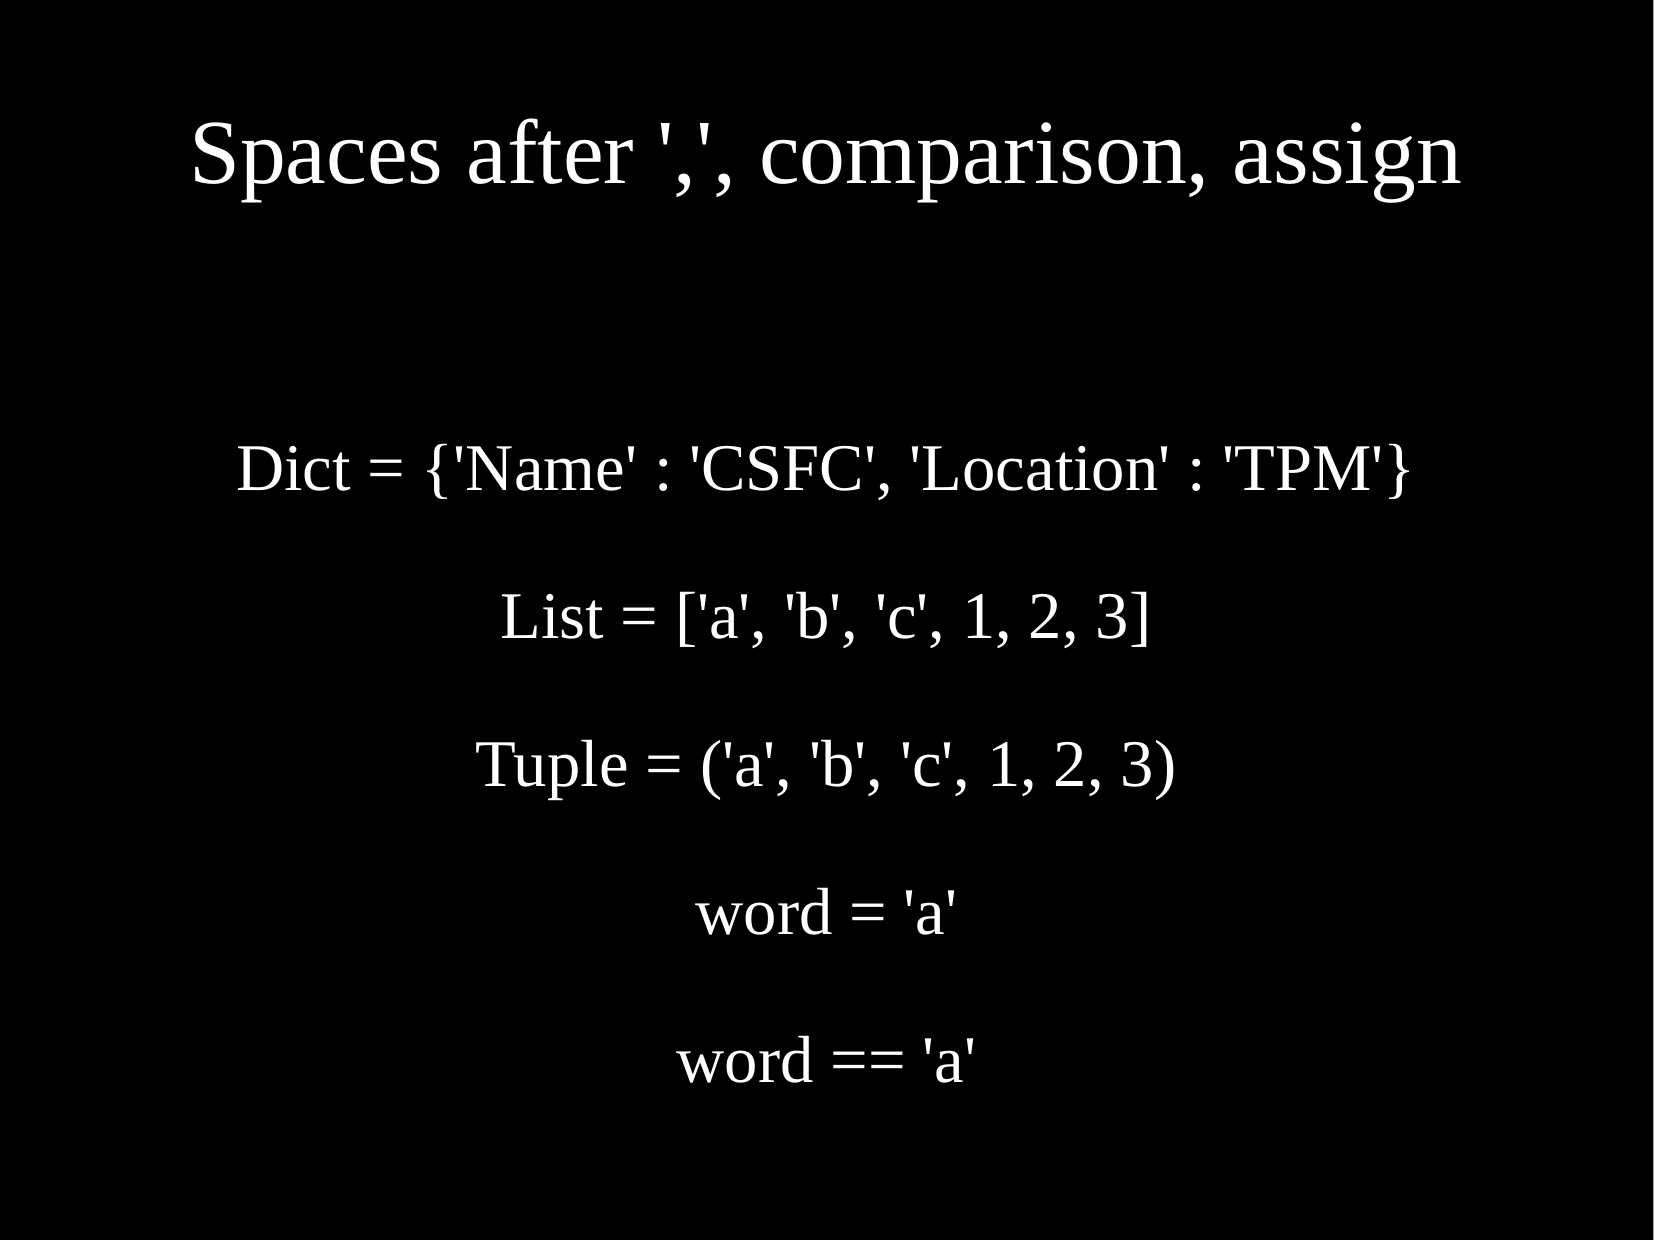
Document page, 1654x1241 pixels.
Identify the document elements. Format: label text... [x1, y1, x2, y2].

title Spaces after ',', comparison, assign [82, 49, 1571, 257]
subtitle Dict = {'Name' : 'CSFC', 'Location' : 'TPM'} List = ['a', 'b', 'c', 1, 2, 3] Tuple = ('a', 'b', 'c', 1, 2, 3) word = 'a' word == 'a' [82, 430, 1571, 1241]
